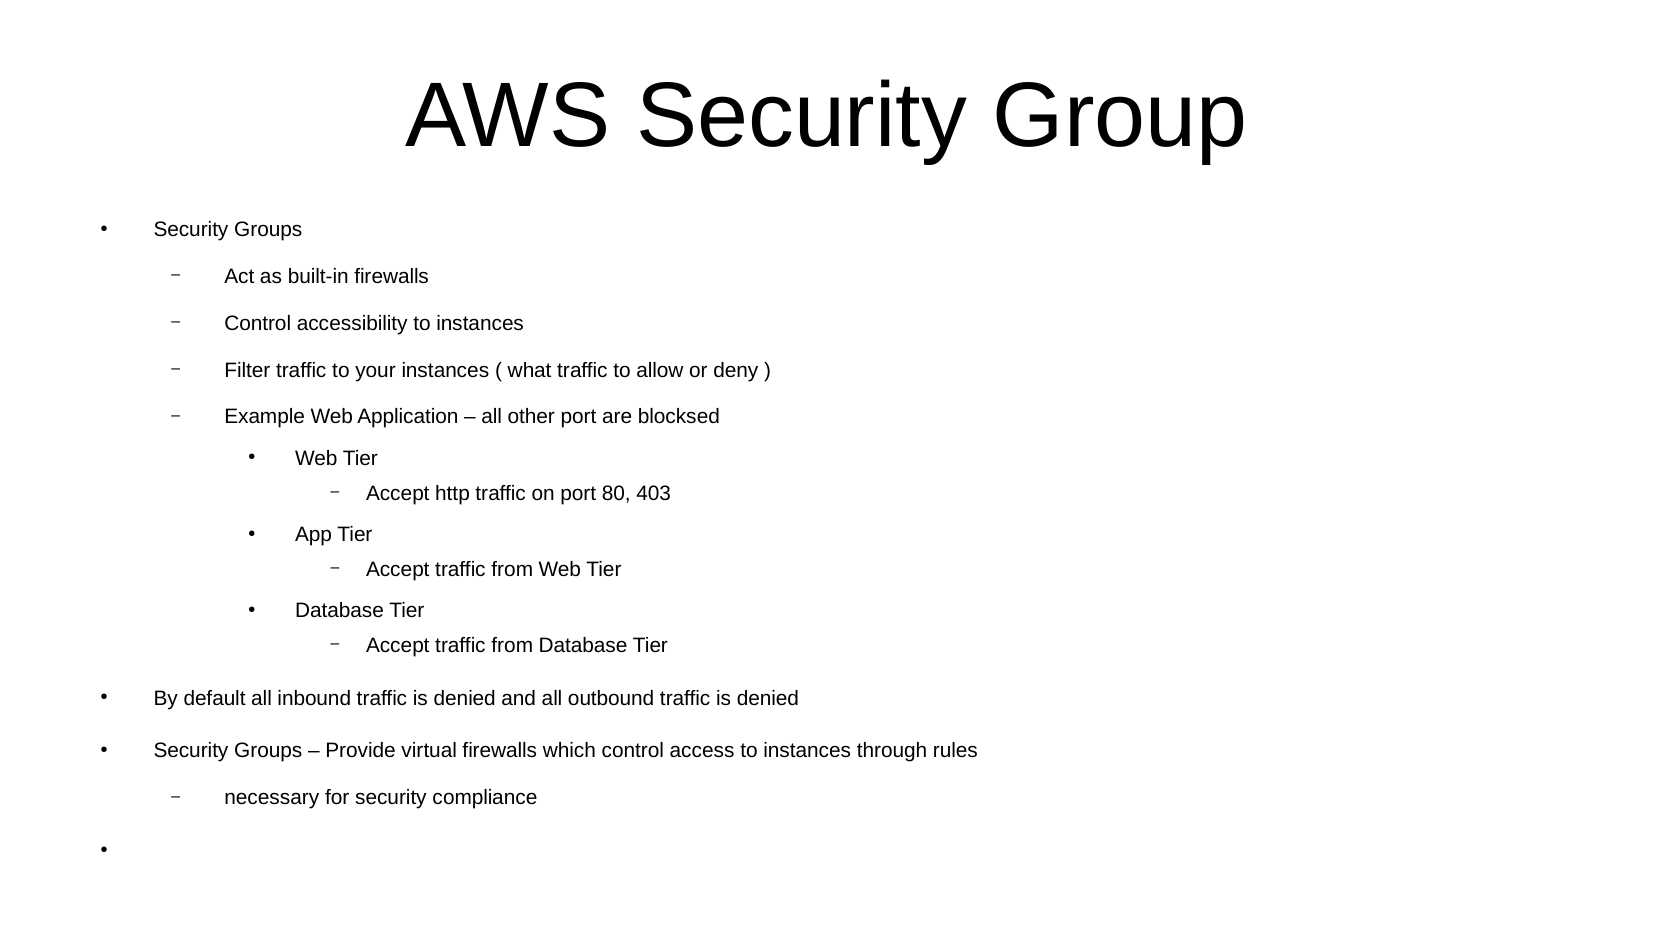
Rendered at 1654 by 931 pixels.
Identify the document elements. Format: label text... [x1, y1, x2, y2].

list Security Groups Act as built-in firewalls Control accessibility to instances Filter traffic to your instances ( what traffic to allow or deny ) Example Web Application – all other port are blocksed Web Tier Accept http traffic on port 80, 403 App Tier Accept traffic from Web Tier Database Tier Accept traffic from Database Tier By default all inbound traffic is denied and all outbound traffic is denied Security Groups – Provide virtual firewalls which control access to instances through rules necessary for security compliance [82, 217, 1621, 901]
title AWS Security Group [82, 37, 1571, 193]
